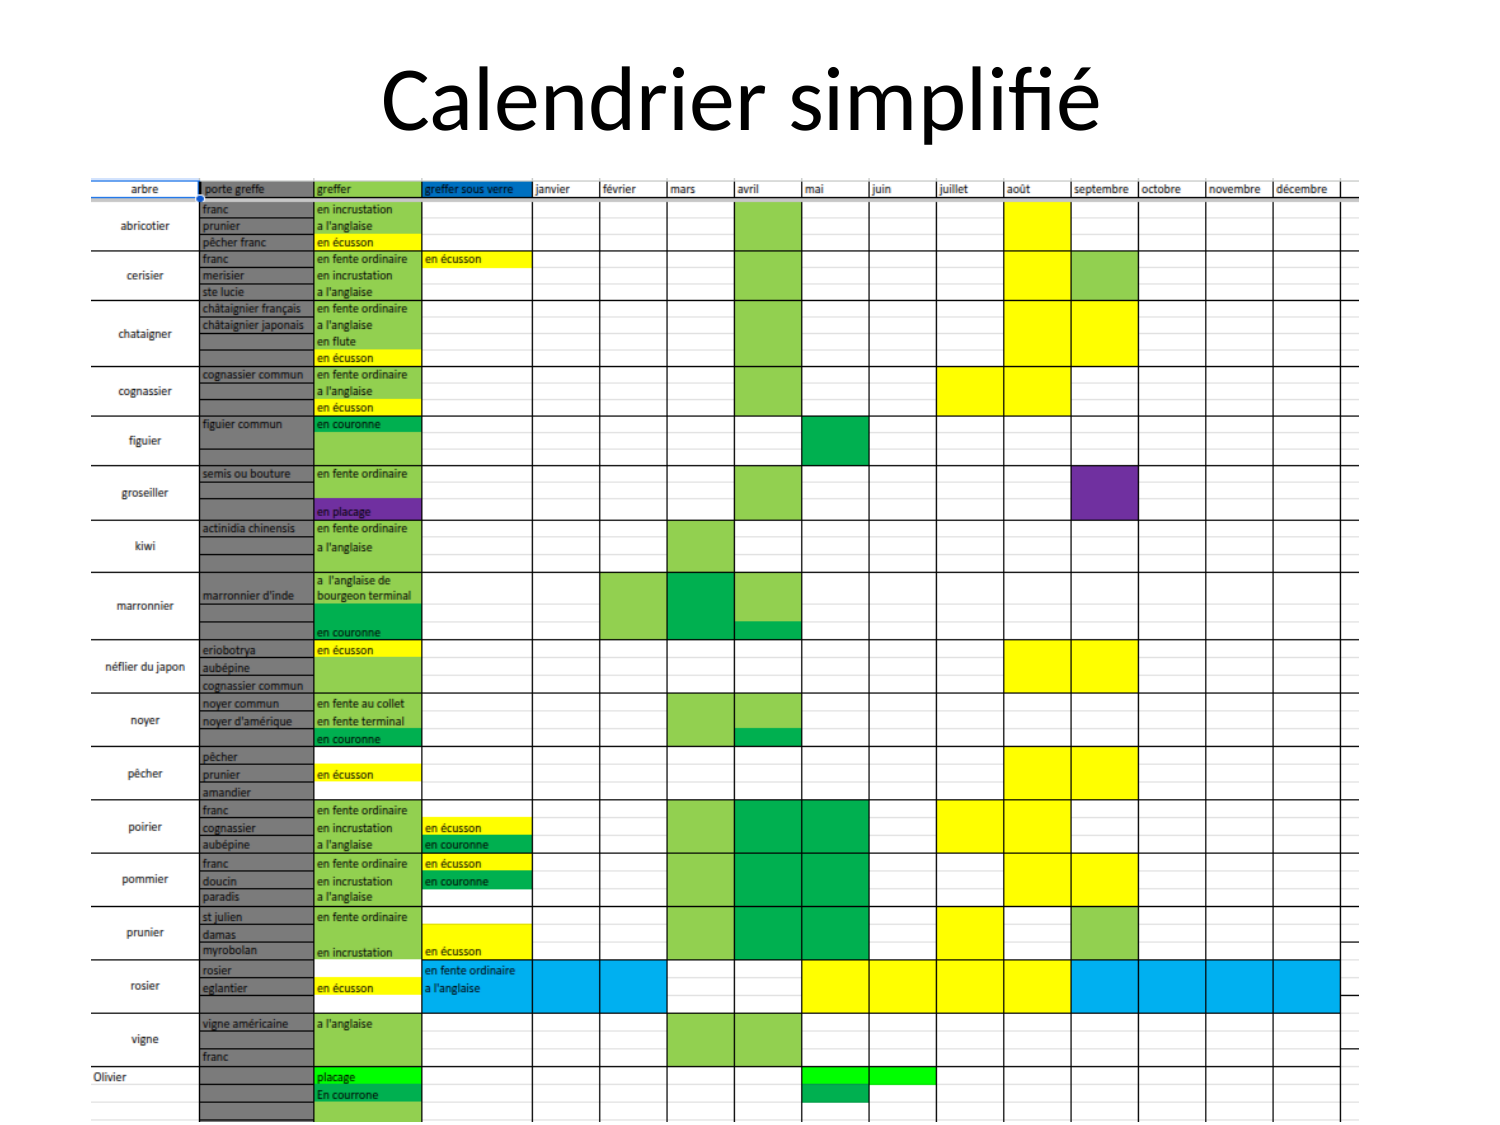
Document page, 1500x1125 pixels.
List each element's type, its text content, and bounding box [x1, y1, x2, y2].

picture [91, 178, 1359, 1123]
title Calendrier simplifié [67, 0, 1418, 188]
